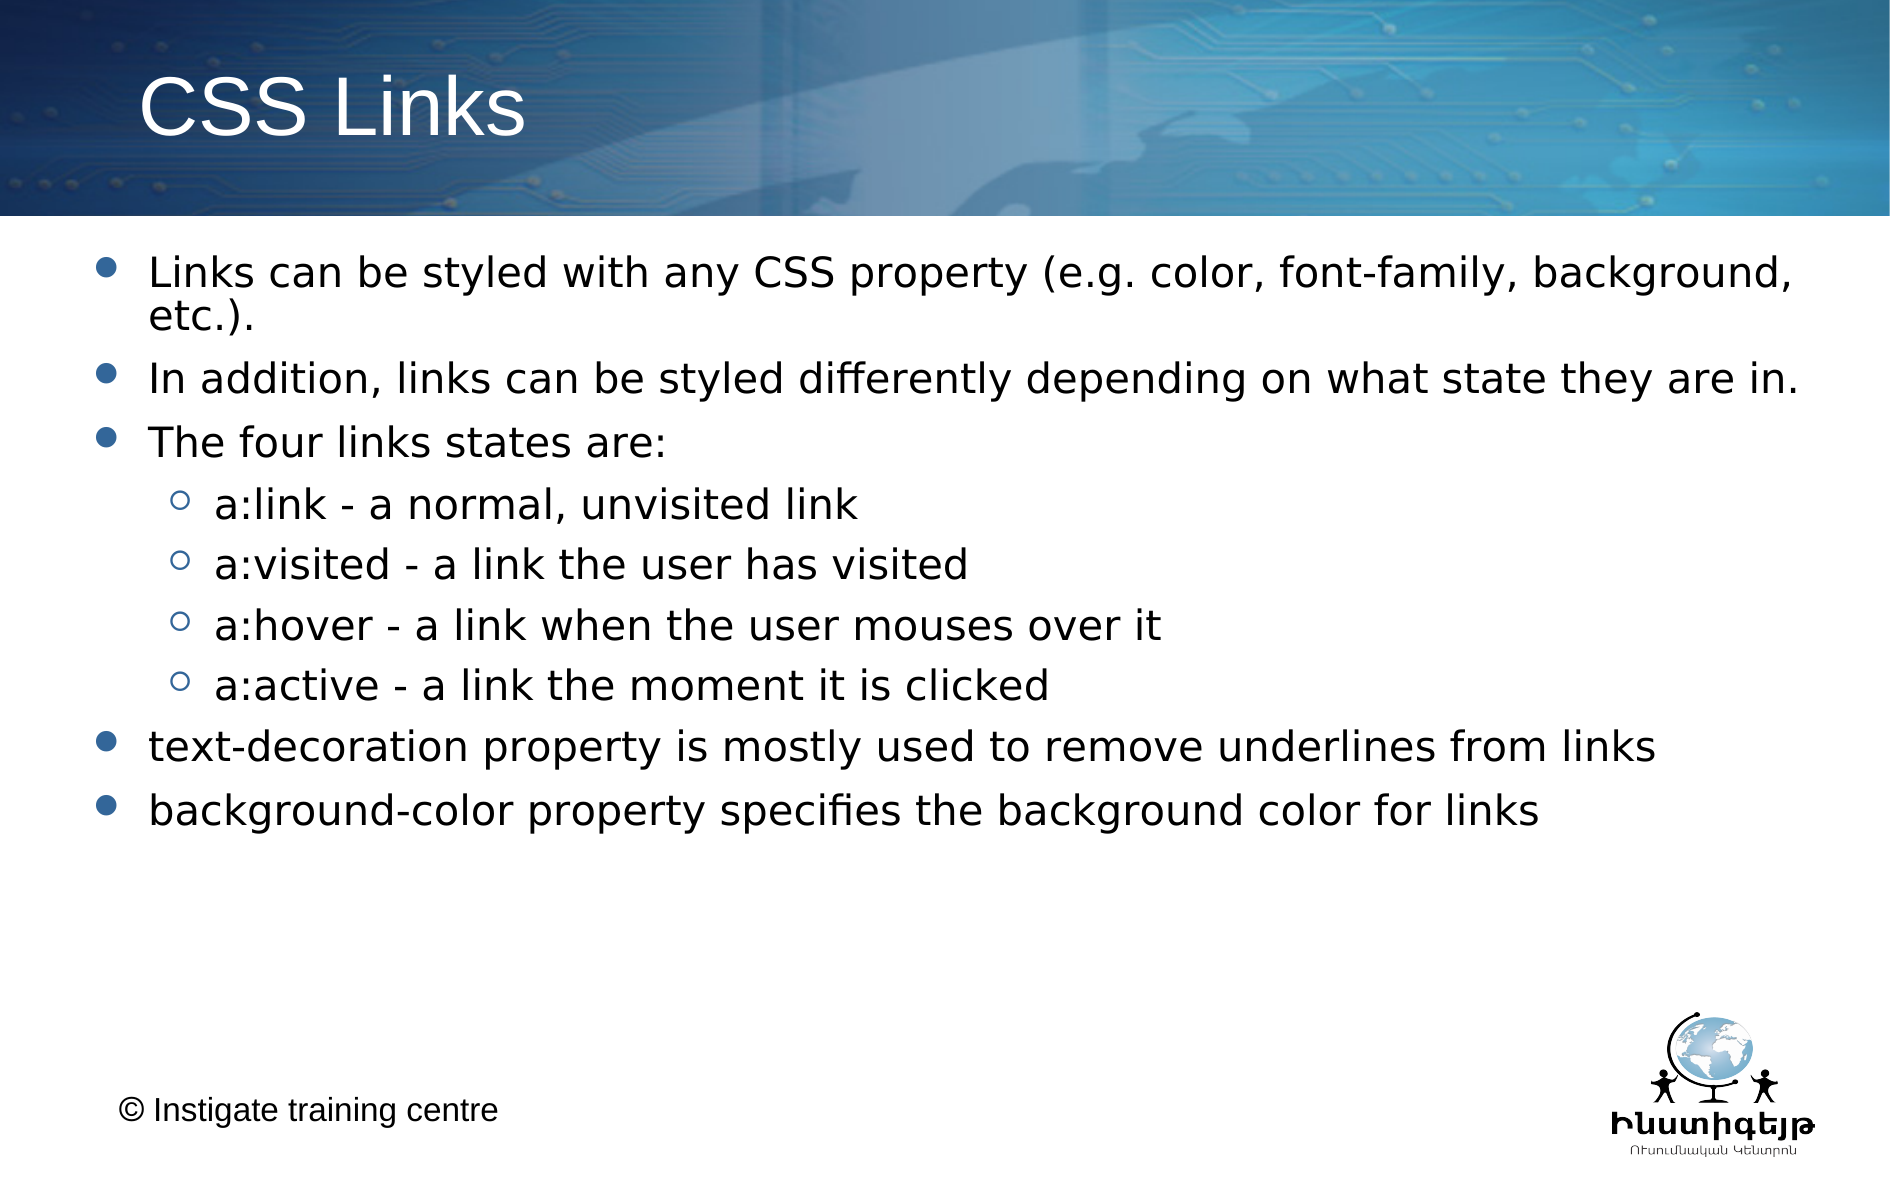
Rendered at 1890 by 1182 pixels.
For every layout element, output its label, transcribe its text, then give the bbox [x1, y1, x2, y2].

list Links can be styled with any CSS property (e.g. color, font-family, background, etc.). In addition, links can be styled differently depending on what state they are in. The four links states are: a:link - a normal, unvisited link a:visited - a link the user has visited a:hover - a link when the user mouses over it a:active - a link the moment it is clicked text-decoration property is mostly used to remove underlines from links background-color property specifies the background color for links [93, 252, 1820, 276]
text_box CSS Links [138, 82, 1801, 90]
picture [1612, 1012, 1815, 1157]
picture [0, 0, 1890, 216]
